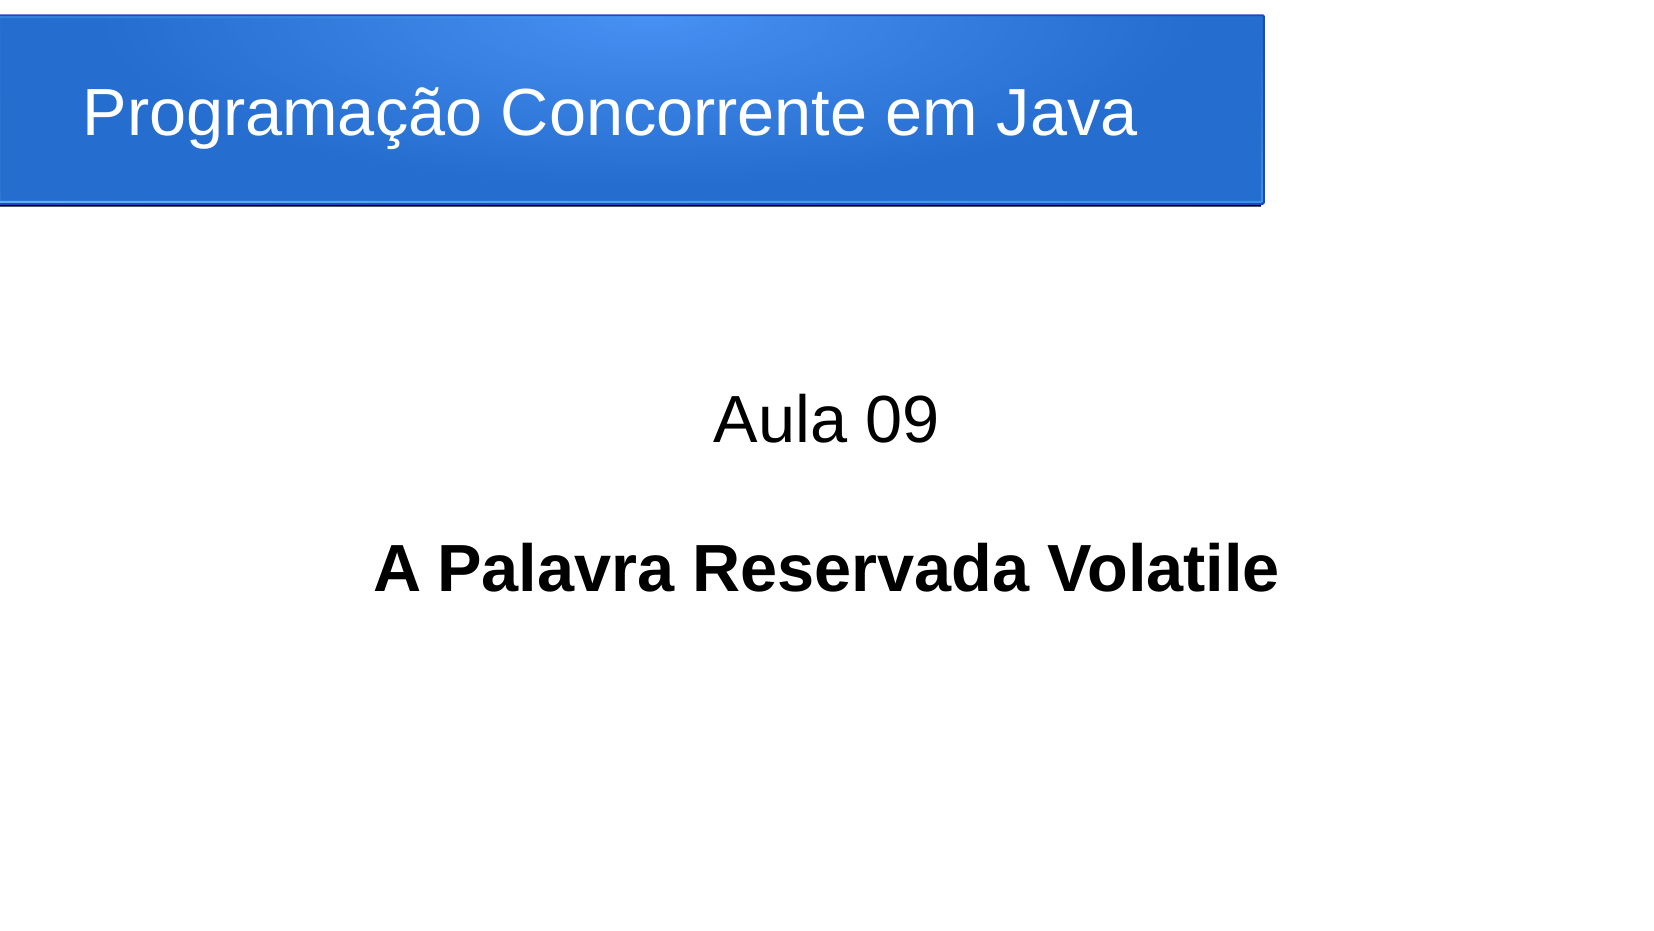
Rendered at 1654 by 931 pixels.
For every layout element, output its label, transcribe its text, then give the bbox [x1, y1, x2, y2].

subtitle Aula 09 A Palavra Reservada Volatile [82, 224, 1571, 764]
title Programação Concorrente em Java [82, 35, 1235, 189]
